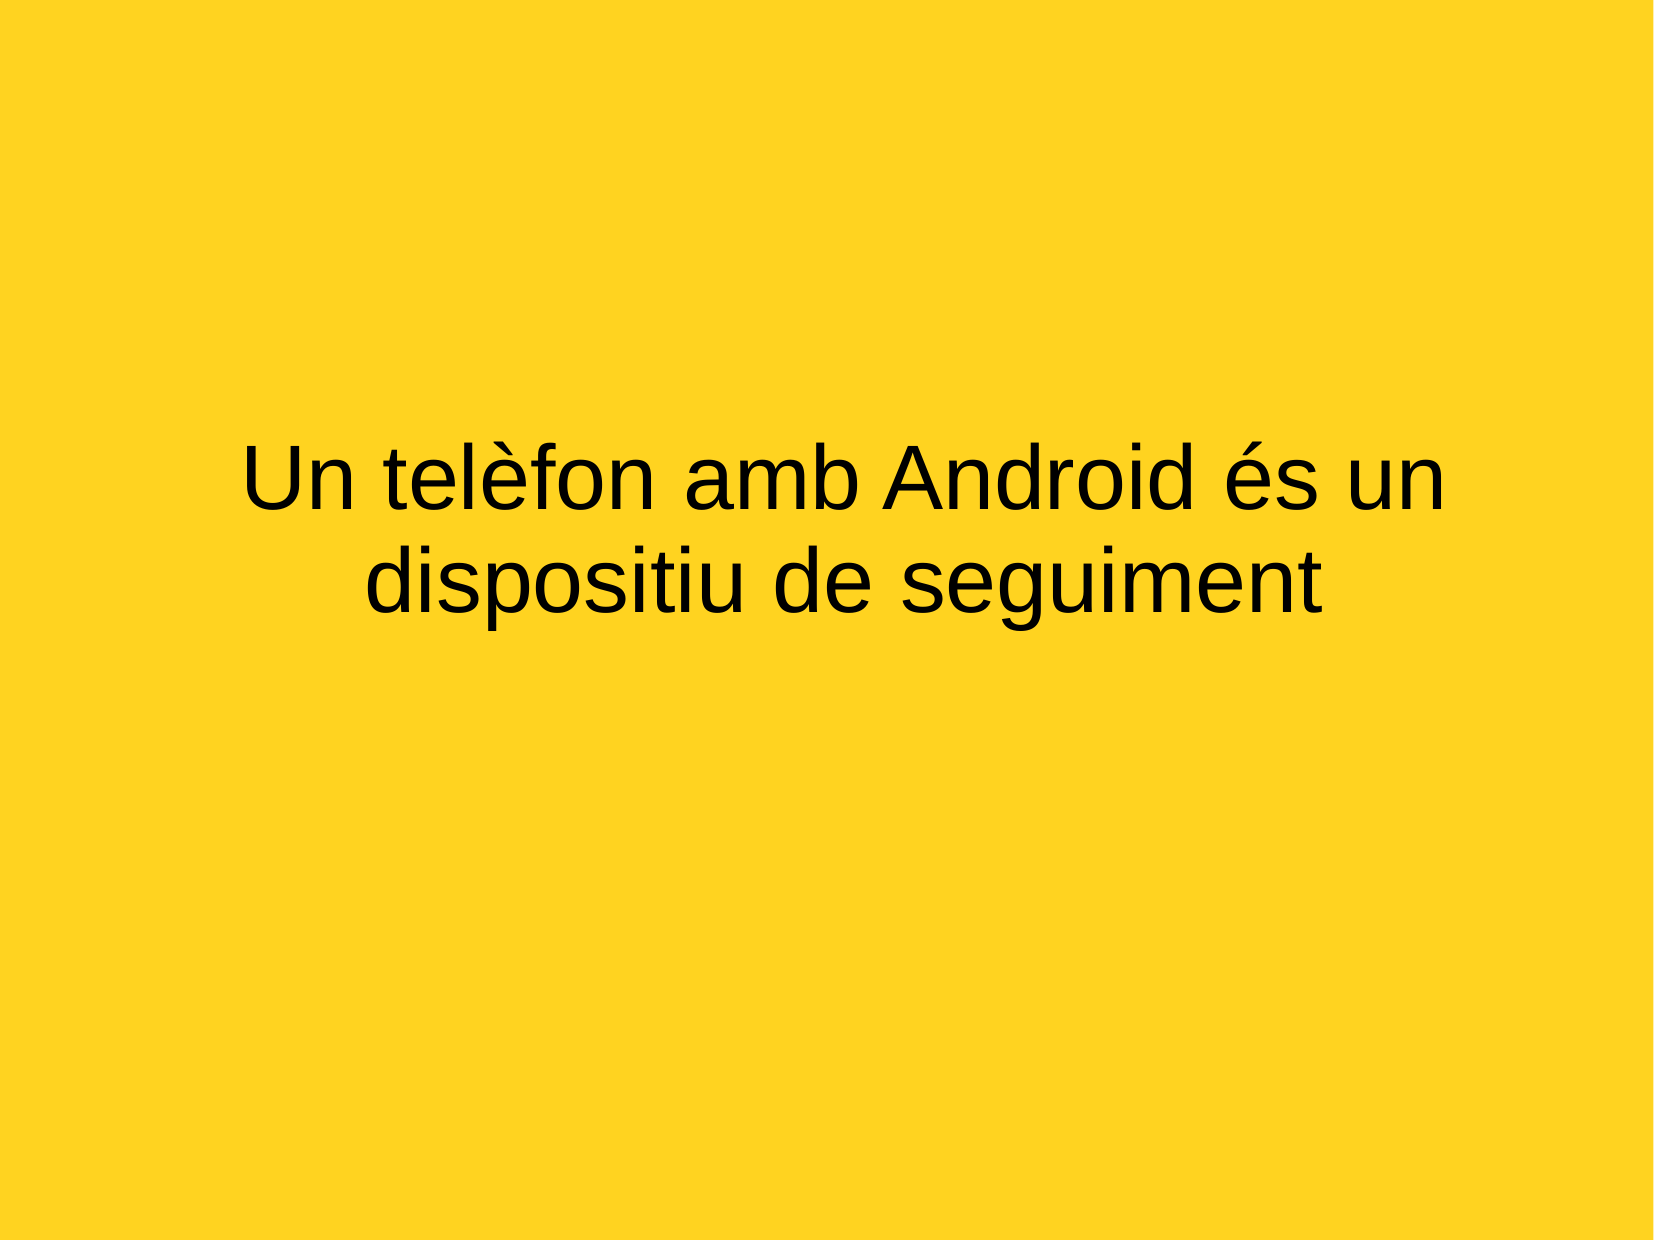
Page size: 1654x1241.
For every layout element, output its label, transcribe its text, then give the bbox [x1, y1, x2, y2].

subtitle Un telèfon amb Android és un dispositiu de seguiment [82, 49, 1571, 1010]
